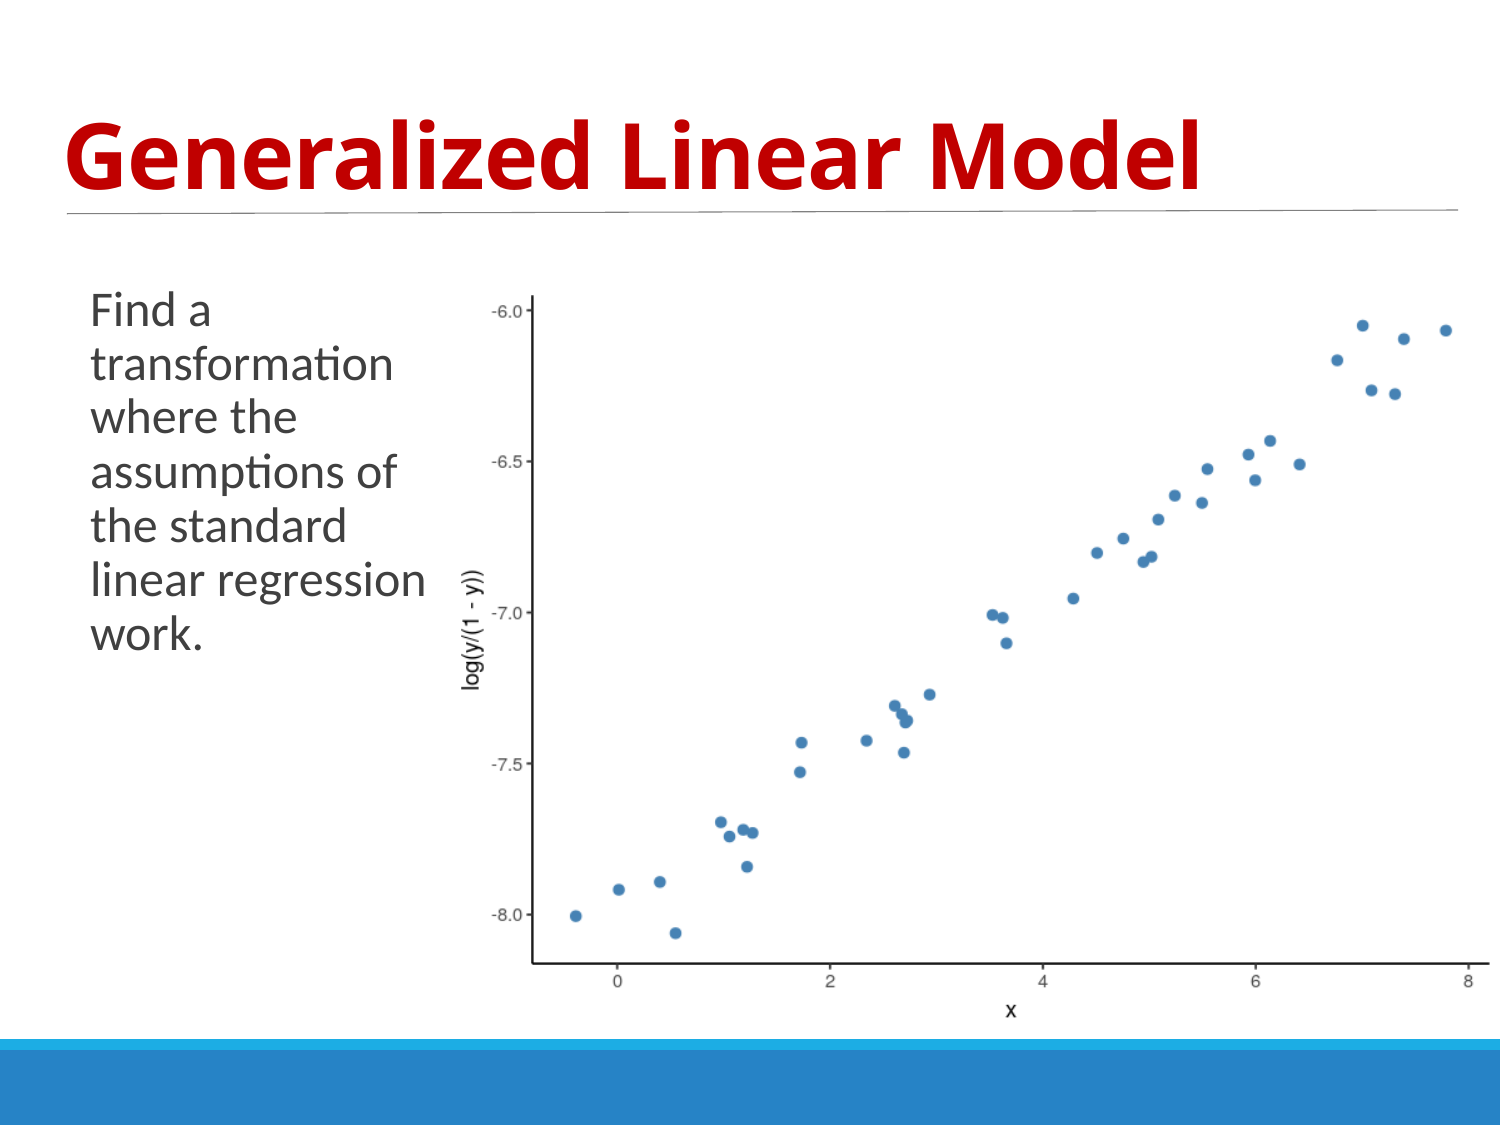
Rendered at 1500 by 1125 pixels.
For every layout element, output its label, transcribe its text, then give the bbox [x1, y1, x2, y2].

picture [450, 284, 1500, 1035]
list Find a transformation where the assumptions of the standard linear regression work. [75, 275, 466, 961]
title Generalized Linear Model [62, 58, 1471, 257]
